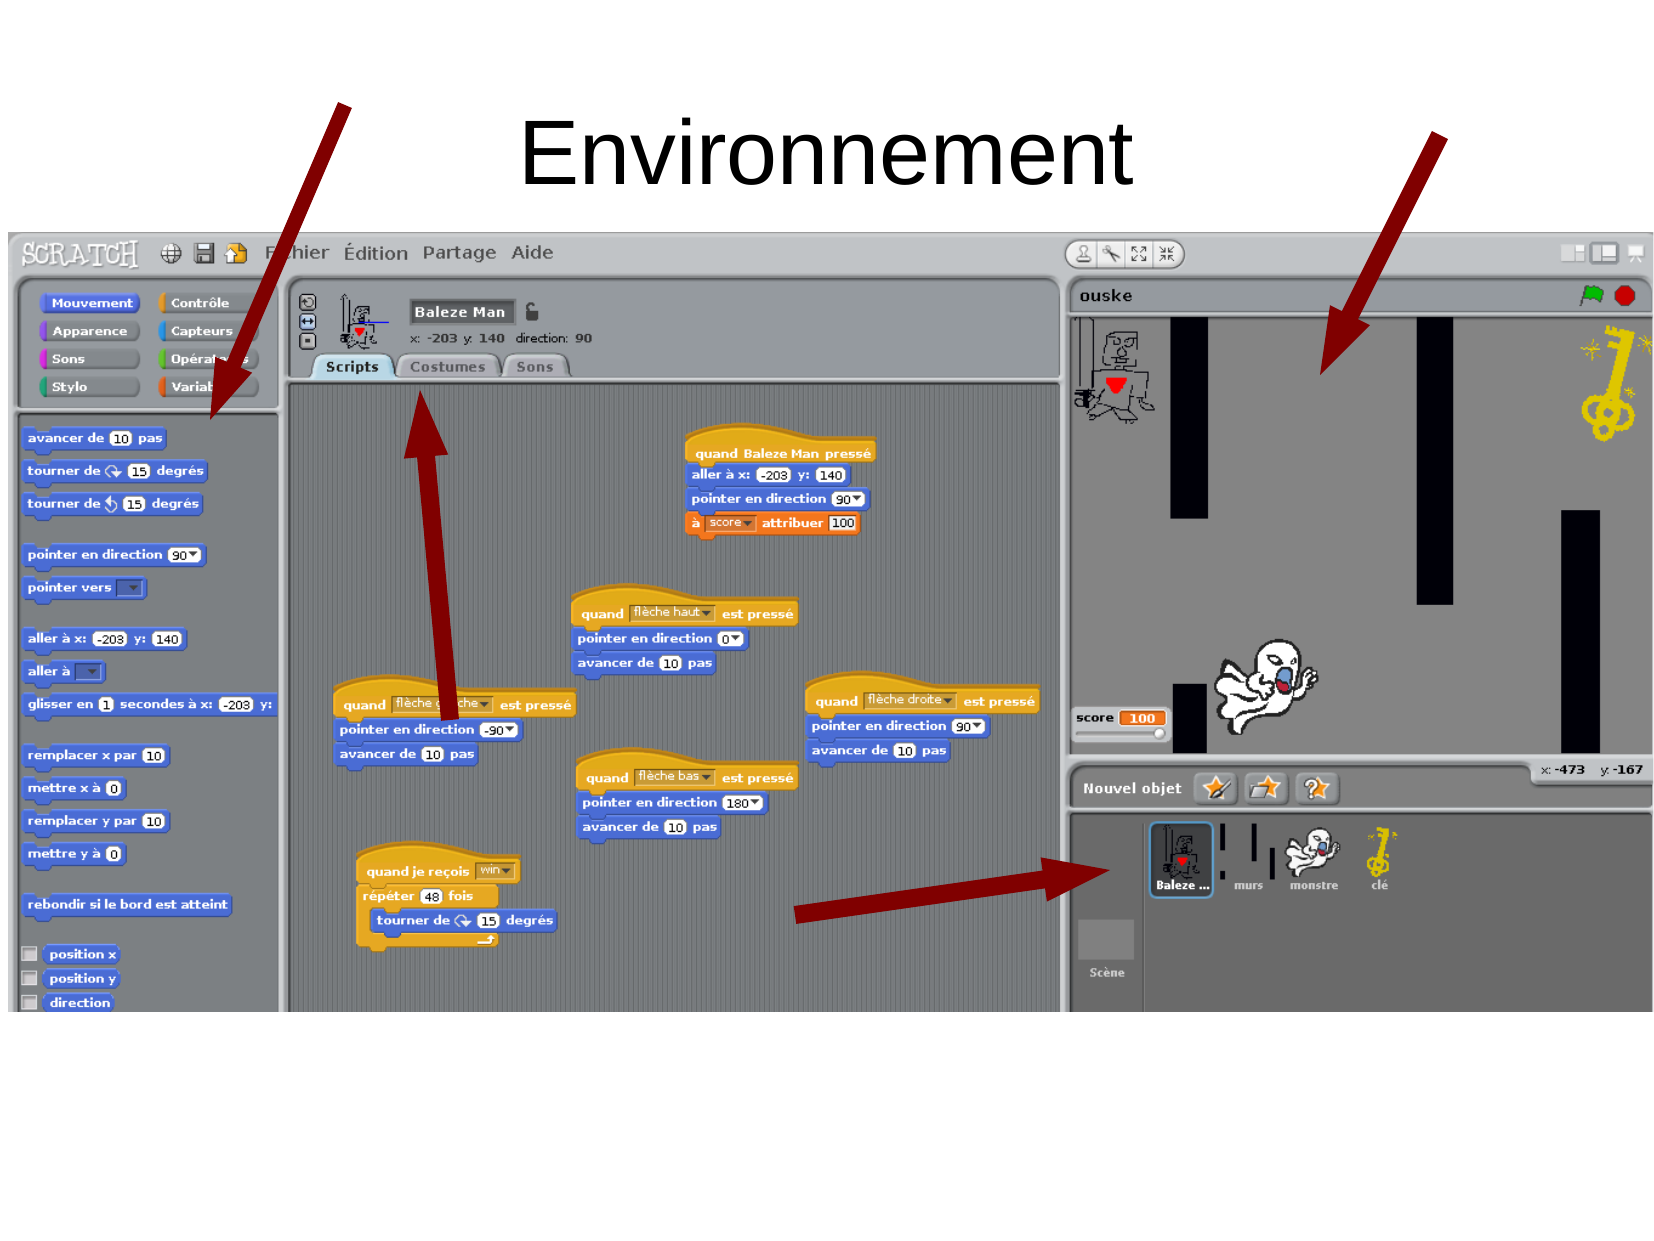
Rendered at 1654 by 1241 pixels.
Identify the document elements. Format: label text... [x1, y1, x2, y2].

picture [8, 232, 1654, 1012]
title Environnement [82, 49, 1571, 232]
